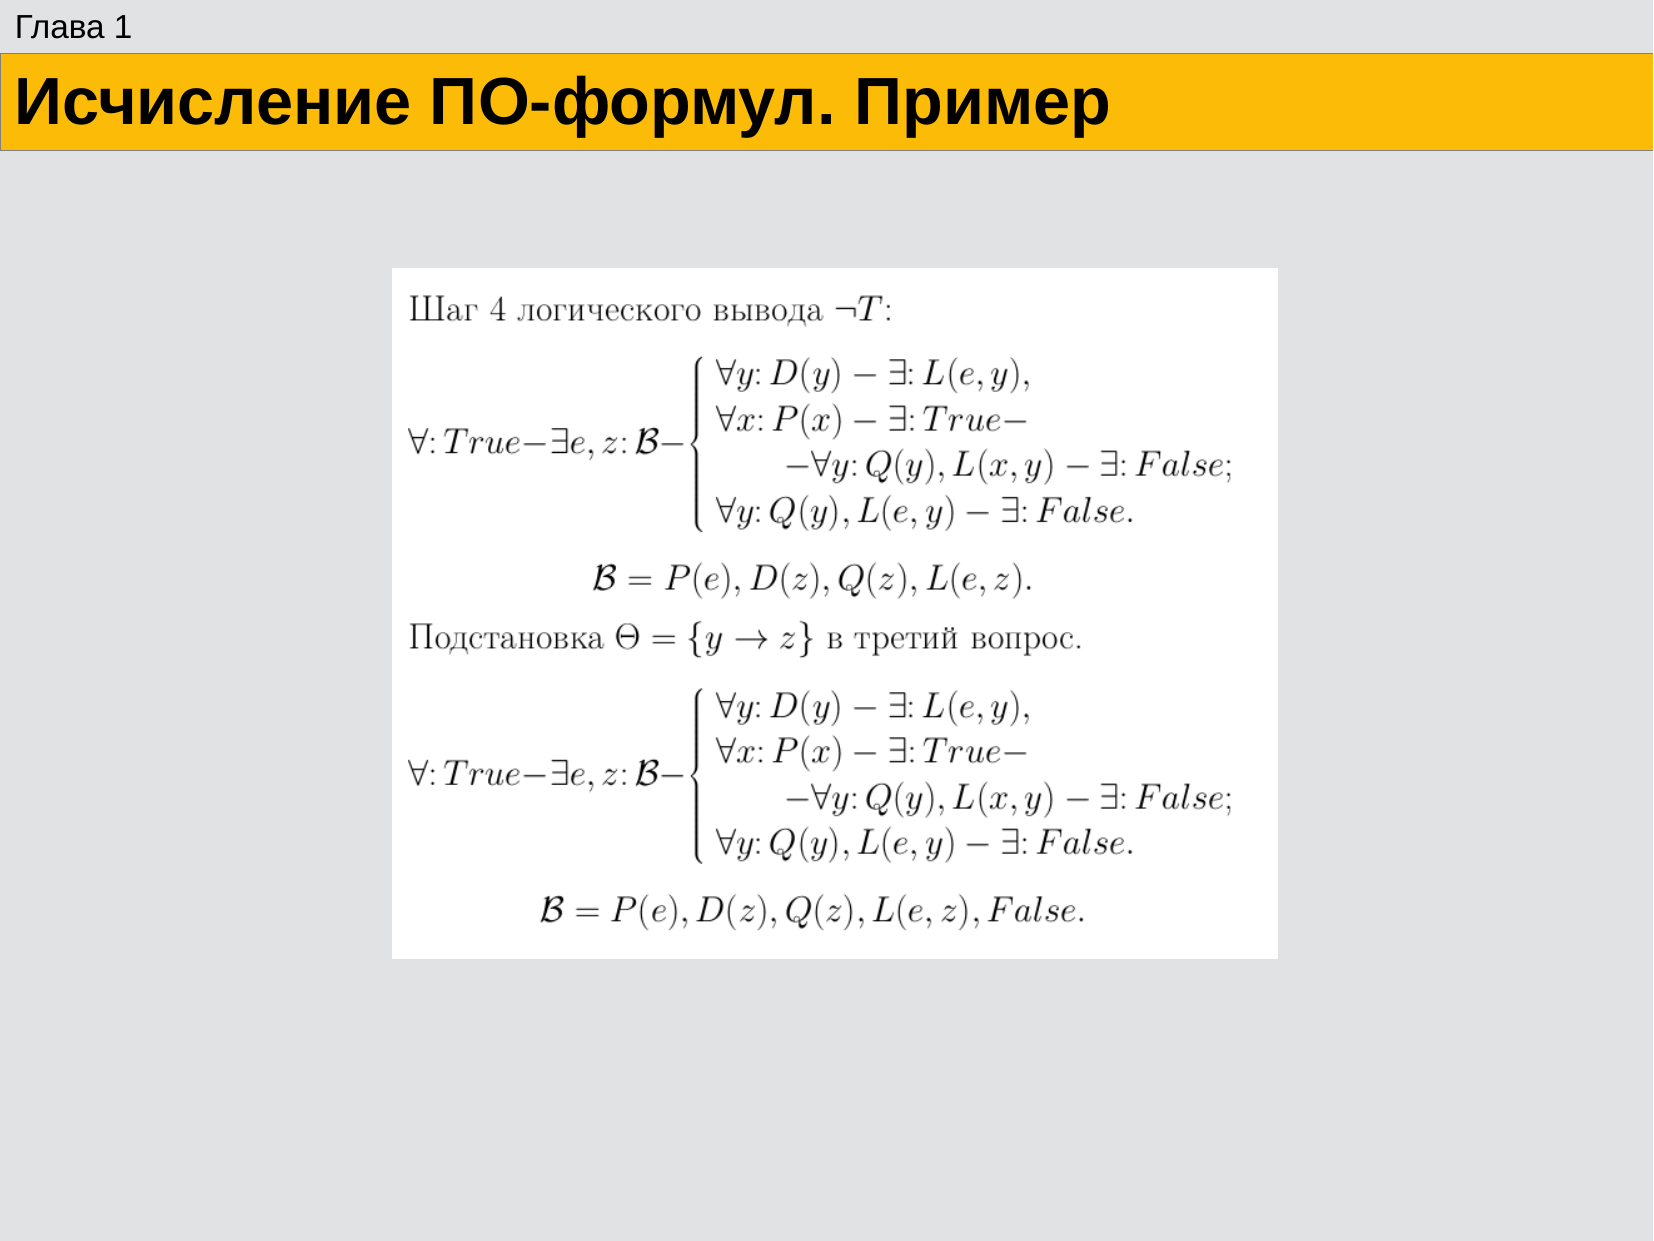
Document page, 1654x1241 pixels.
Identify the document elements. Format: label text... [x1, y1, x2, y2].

text_box Глава 1 [0, 1, 129, 58]
picture [392, 268, 1278, 959]
text_box Исчисление ПО-формул. Пример [0, 53, 1653, 151]
